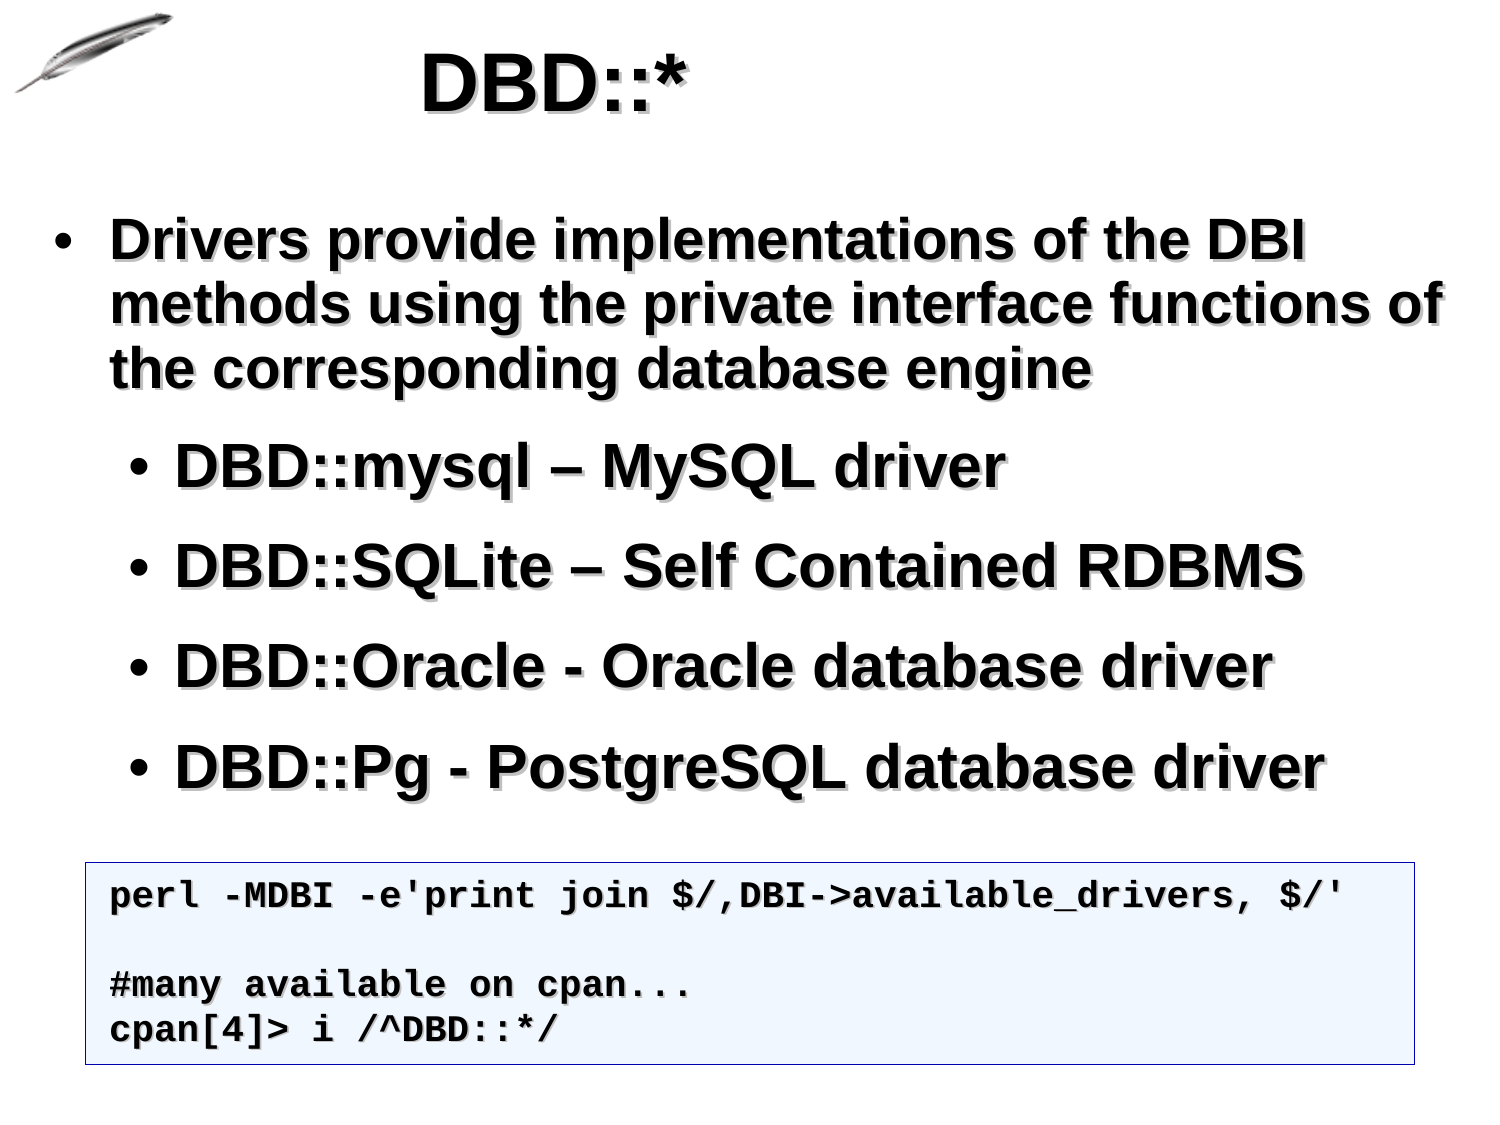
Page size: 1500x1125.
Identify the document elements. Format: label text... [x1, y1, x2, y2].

text_box perl -MDBI -e'print join $/,DBI->available_drivers, $/' #many available on cpan... cpan[4]> i /^DBD::*/ [85, 862, 1415, 1065]
title DBD::* [419, 0, 1459, 176]
picture [11, 11, 179, 95]
list Drivers provide implementations of the DBI methods using the private interface functions of the corresponding database engine DBD::mysql – MySQL driver DBD::SQLite – Self Contained RDBMS DBD::Oracle - Oracle database driver DBD::Pg - PostgreSQL database driver [53, 207, 1447, 1084]
